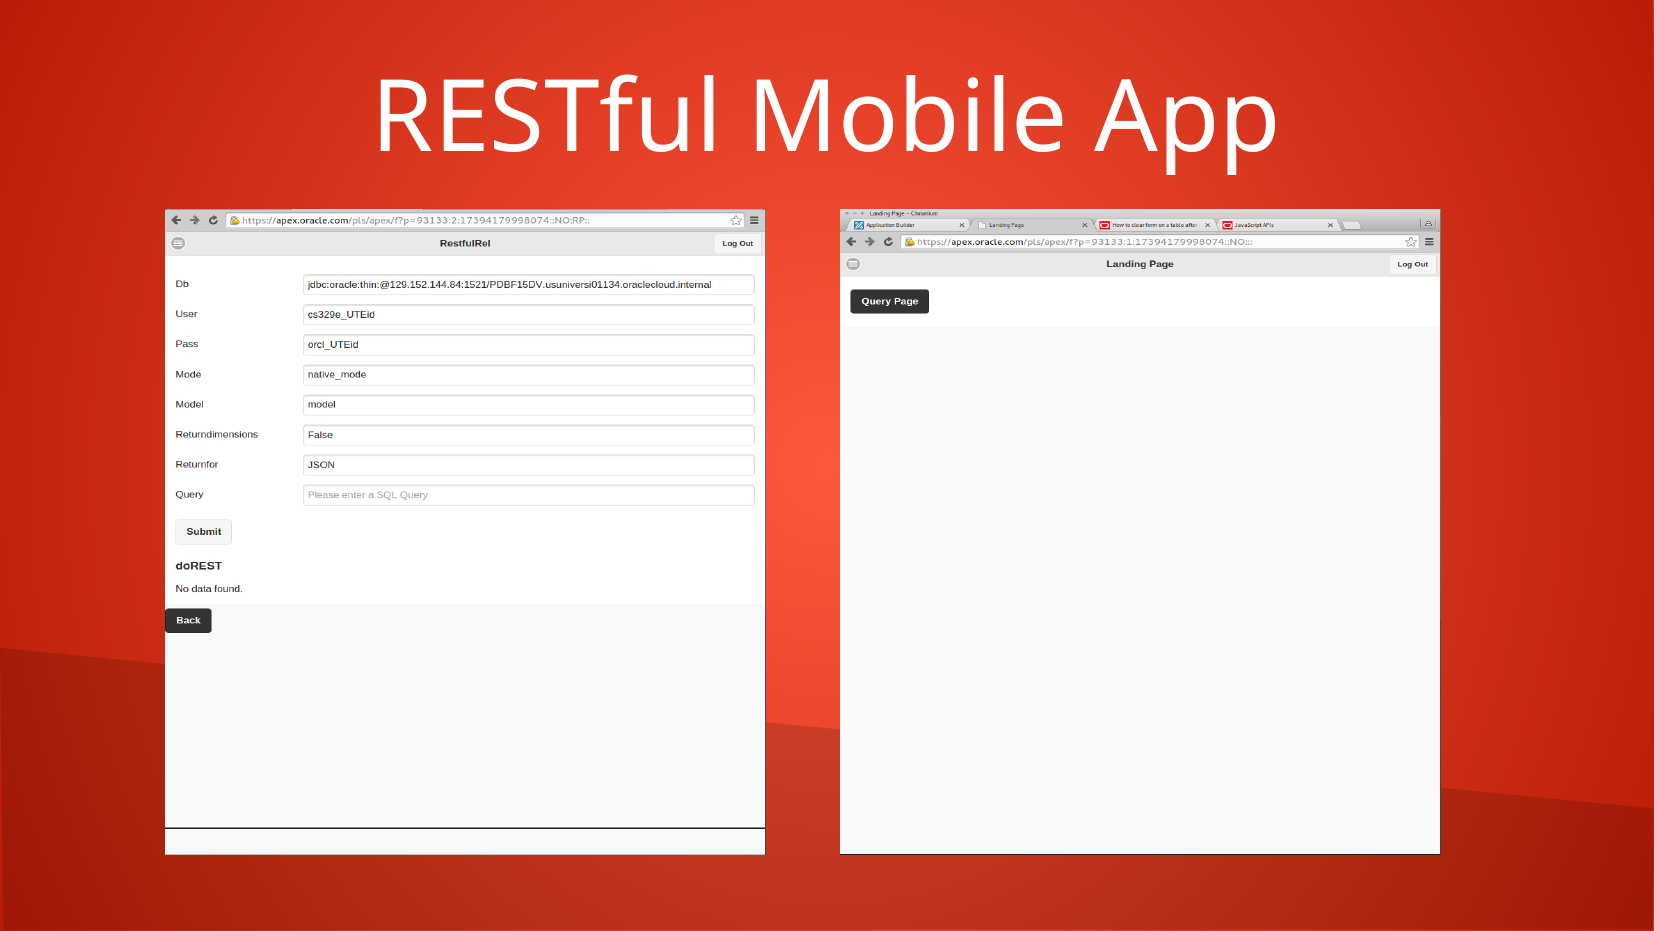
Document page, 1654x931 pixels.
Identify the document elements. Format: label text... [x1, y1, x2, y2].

picture [165, 209, 766, 856]
title RESTful Mobile App [82, 35, 1571, 189]
picture [840, 209, 1441, 856]
